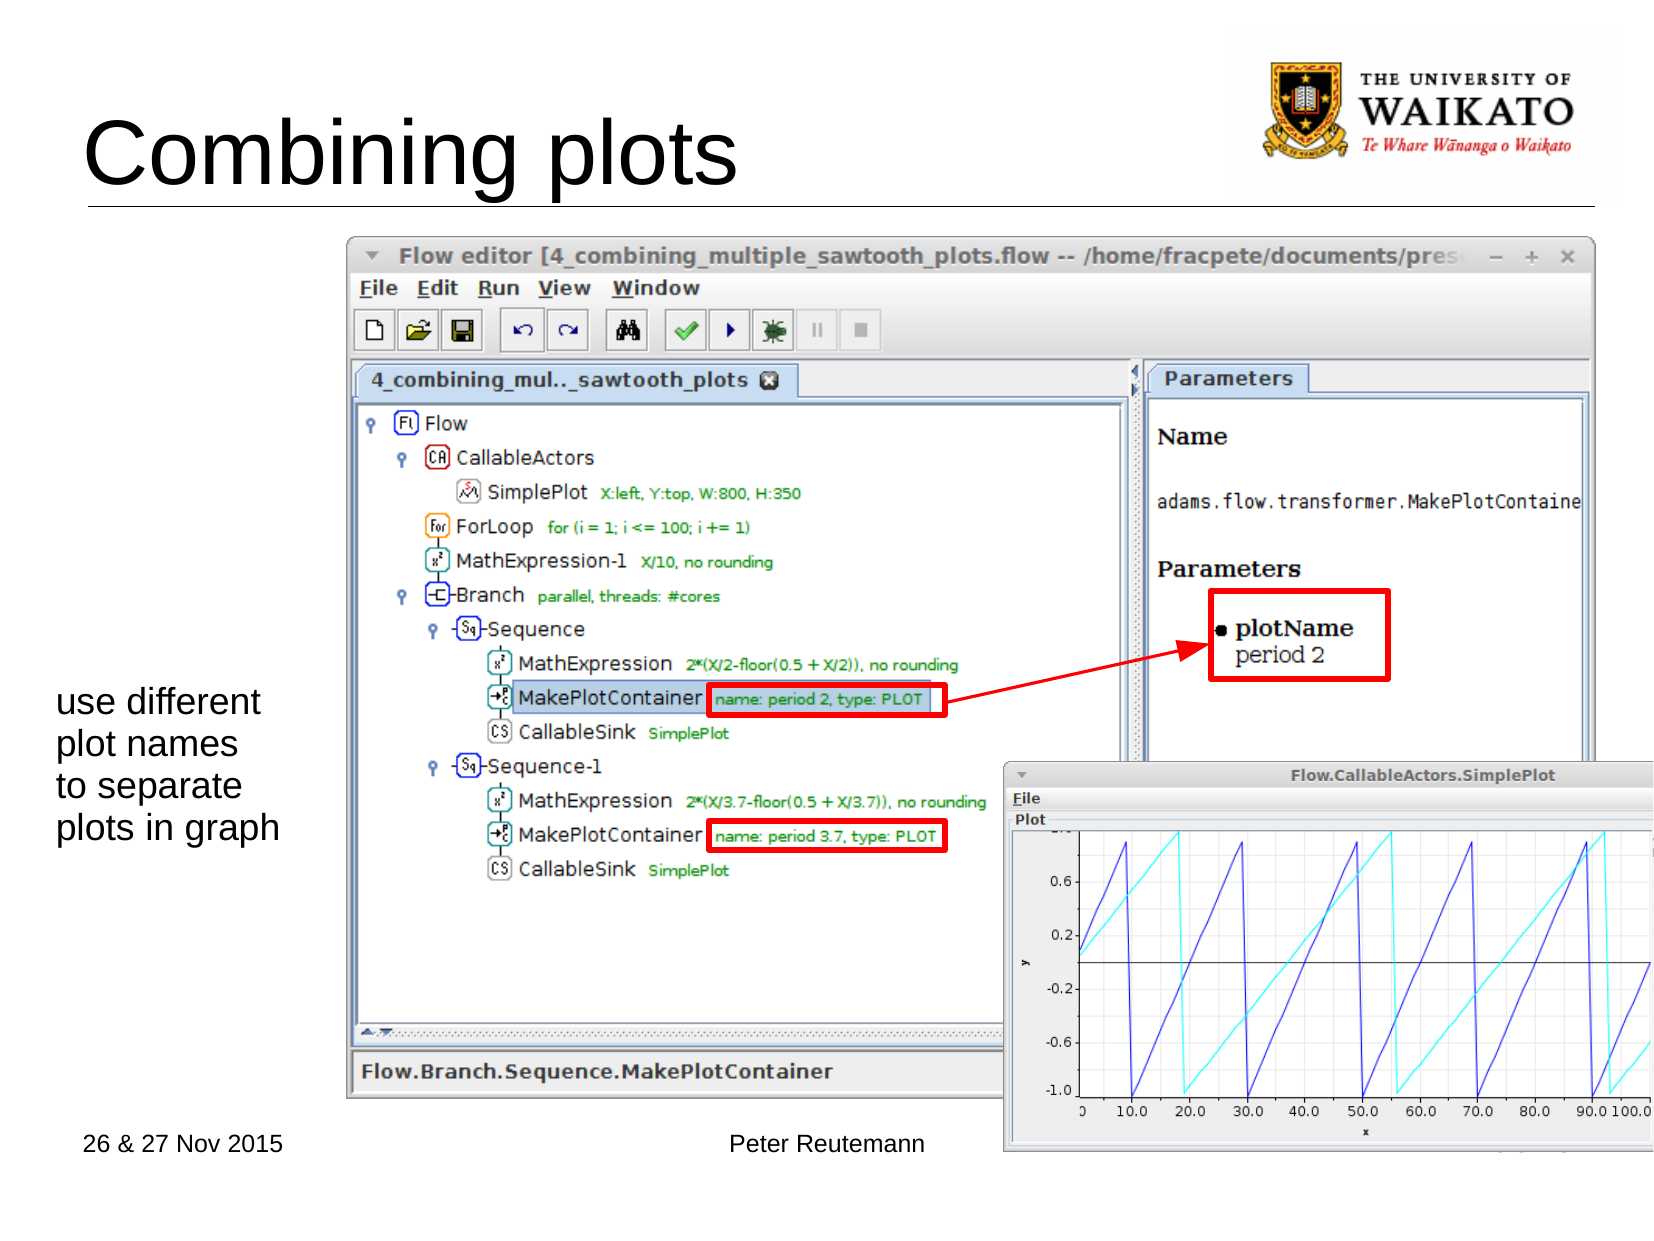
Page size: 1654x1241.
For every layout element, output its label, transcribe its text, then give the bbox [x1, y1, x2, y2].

title Combining plots [82, 49, 1571, 257]
picture [346, 236, 1654, 1152]
text_box use different plot names to separate plots in graph [41, 673, 296, 857]
picture [1228, 24, 1619, 201]
